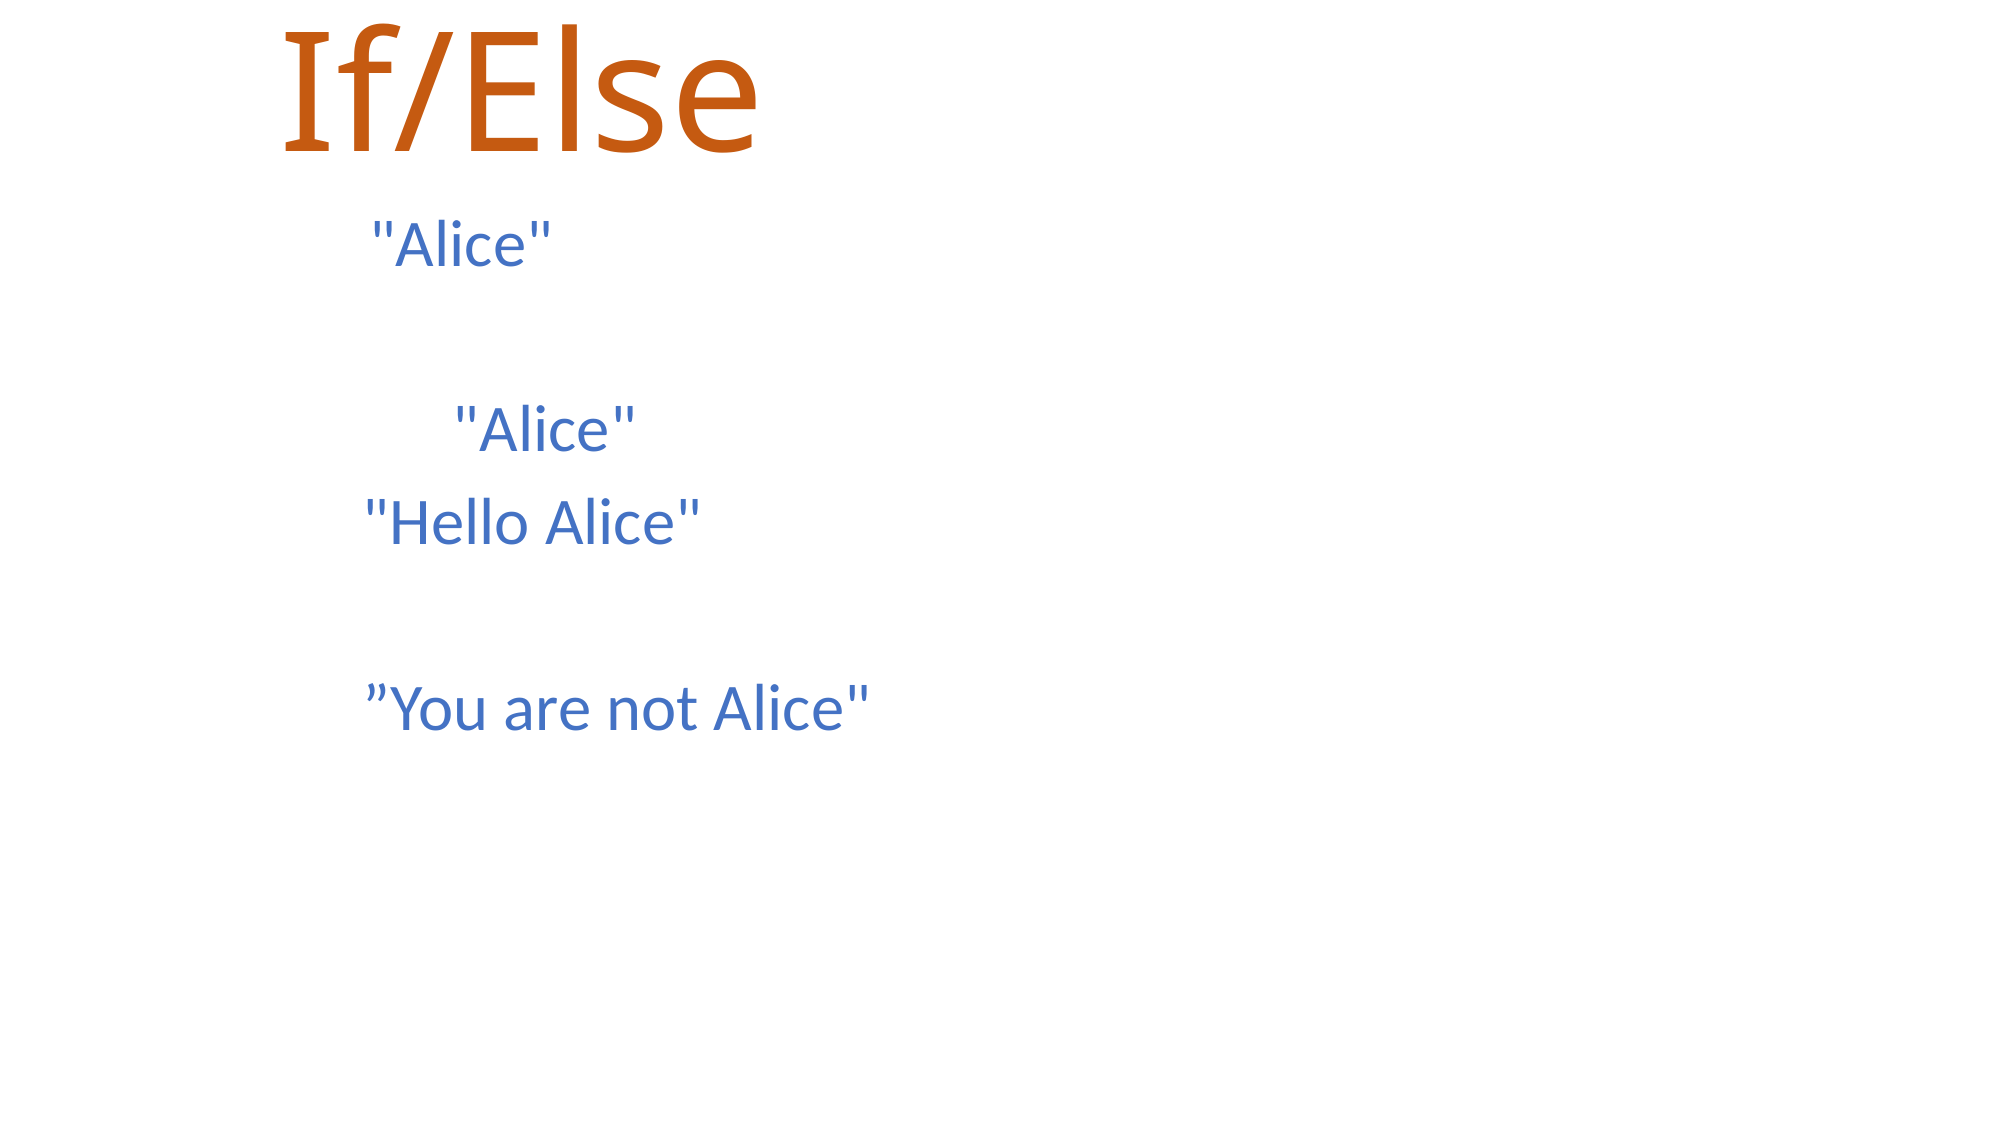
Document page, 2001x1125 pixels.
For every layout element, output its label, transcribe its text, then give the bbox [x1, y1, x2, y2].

list If/Else name = "Alice" if name == "Alice": print("Hello Alice") else: print(”You are not Alice") [137, 0, 1863, 1014]
